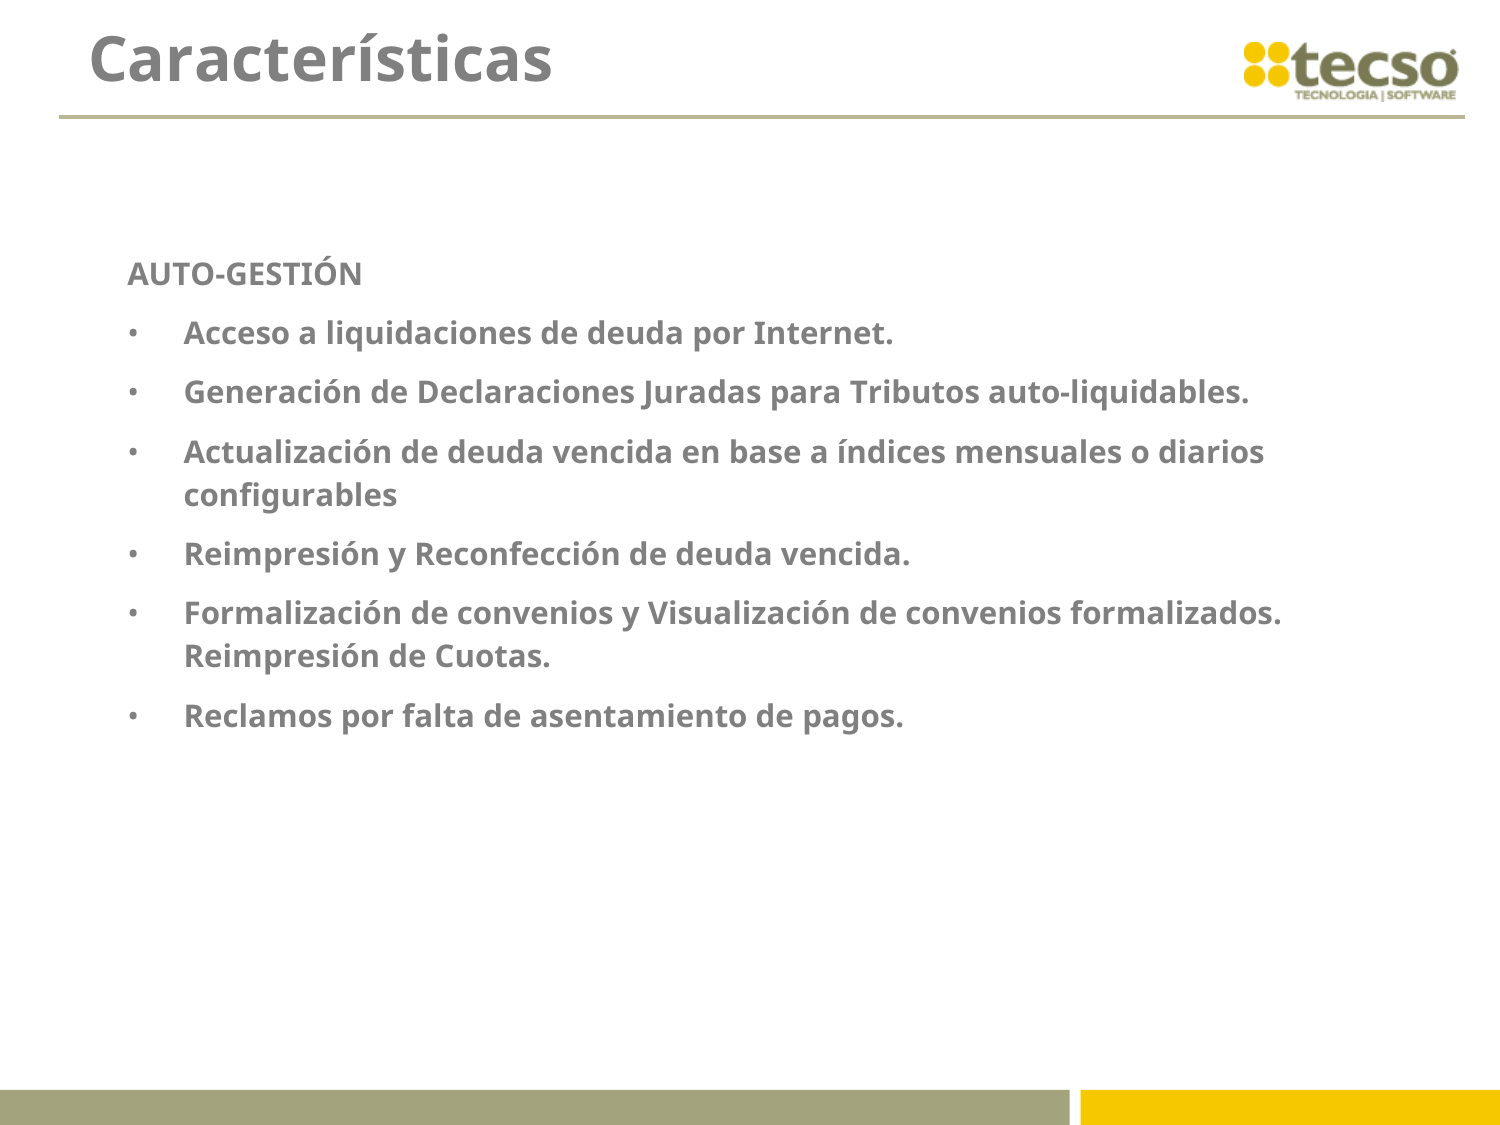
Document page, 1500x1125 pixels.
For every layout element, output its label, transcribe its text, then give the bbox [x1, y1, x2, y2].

picture [1244, 42, 1459, 102]
list AUTO-GESTIÓN Acceso a liquidaciones de deuda por Internet. Generación de Declaraciones Juradas para Tributos auto-liquidables. Actualización de deuda vencida en base a índices mensuales o diarios configurables Reimpresión y Reconfección de deuda vencida. Formalización de convenios y Visualización de convenios formalizados. Reimpresión de Cuotas. Reclamos por falta de asentamiento de pagos. [112, 184, 1426, 1013]
title Características [73, 6, 1238, 211]
